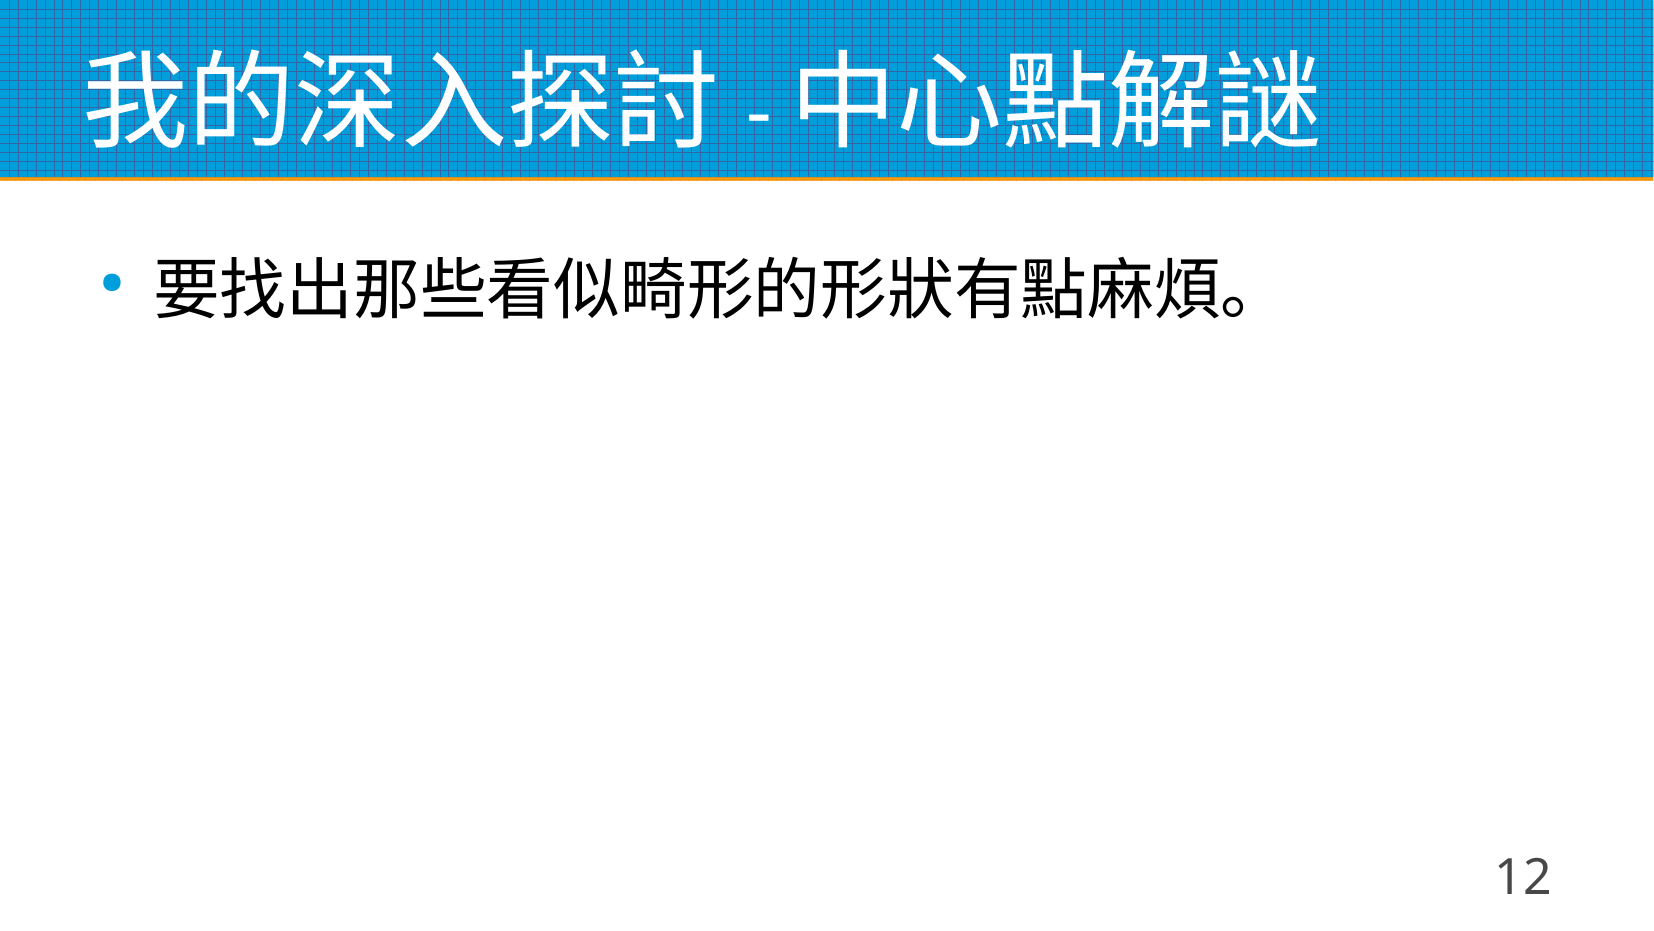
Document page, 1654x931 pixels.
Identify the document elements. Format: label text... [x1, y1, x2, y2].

title 我的深入探討-中心點解謎 [82, 14, 1571, 171]
list 要找出那些看似畸形的形狀有點麻煩。 [82, 236, 1563, 811]
